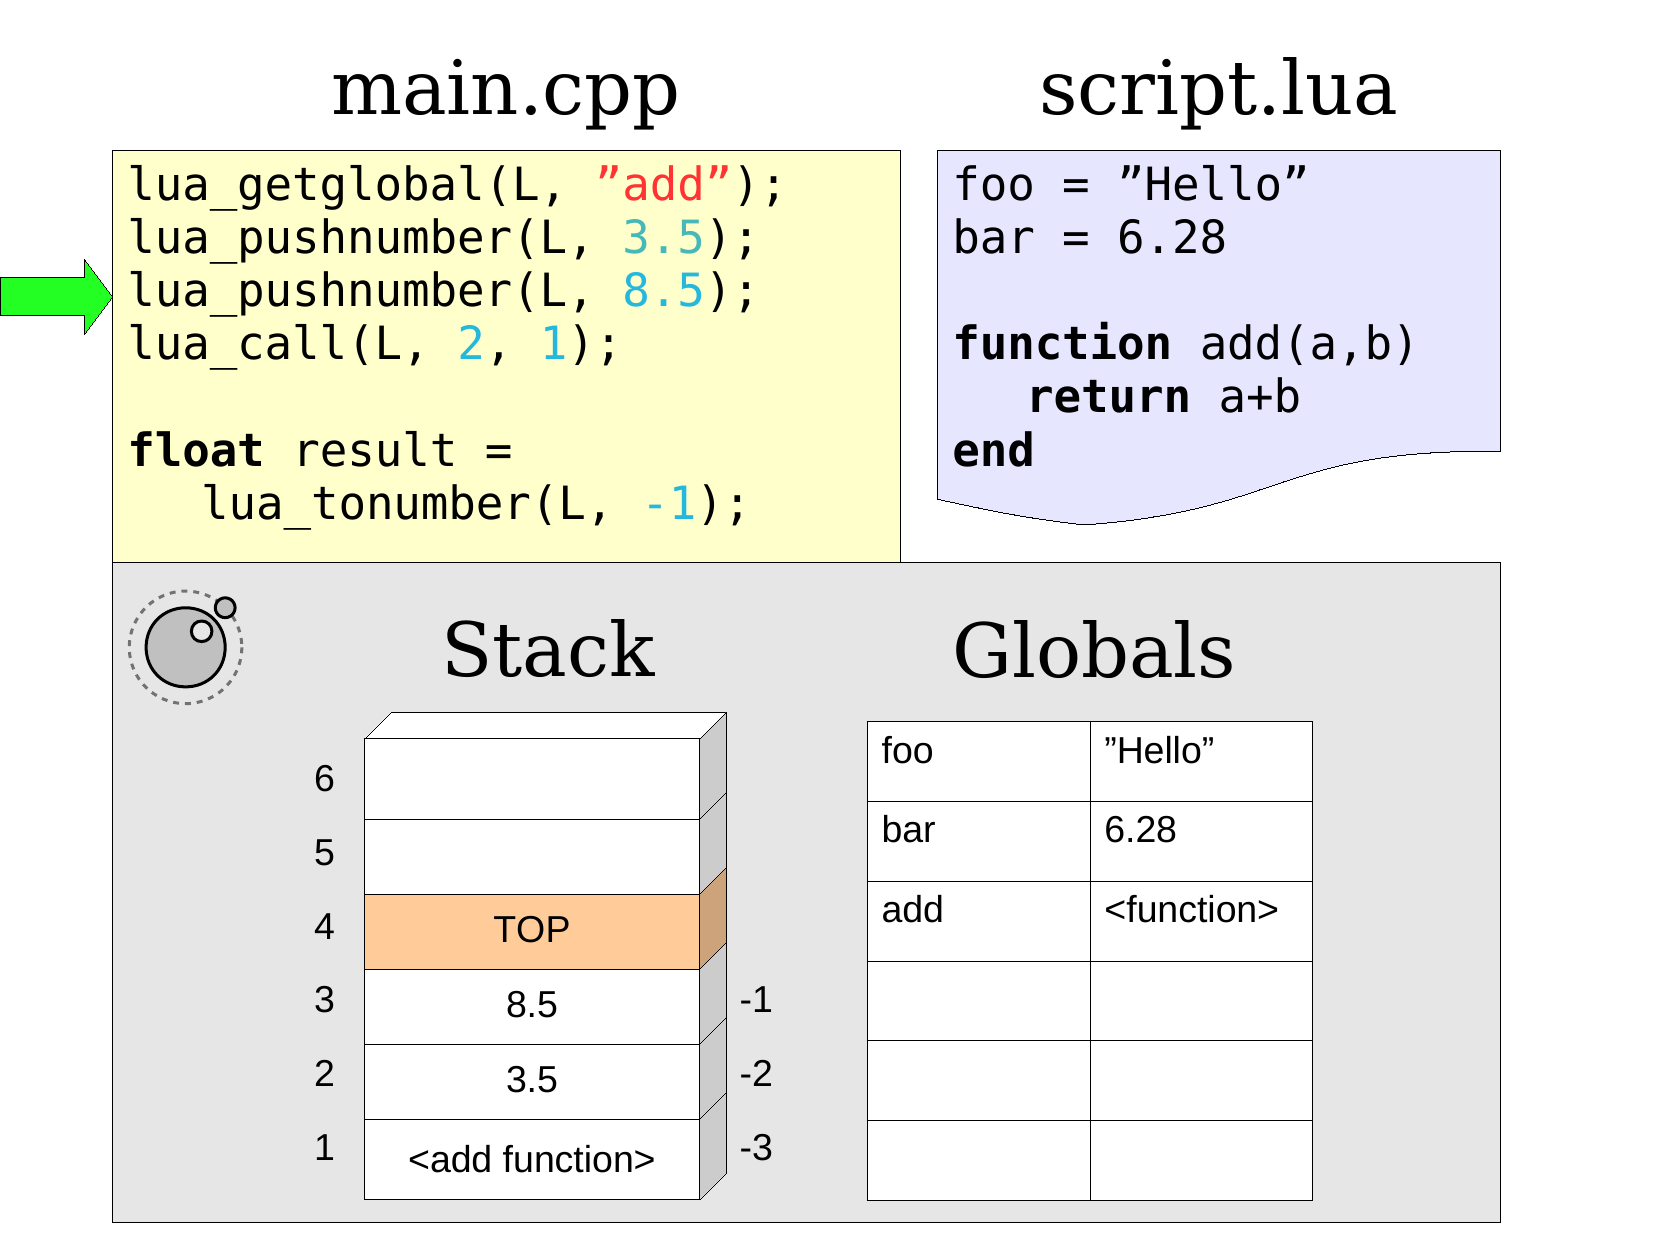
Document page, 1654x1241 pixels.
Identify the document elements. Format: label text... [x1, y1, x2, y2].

table_cell -3 [709, 1119, 787, 1192]
table_header [727, 751, 787, 824]
table_cell [868, 1041, 1090, 1120]
table_cell add [868, 882, 1090, 961]
table_cell [727, 825, 787, 897]
table_cell [868, 1121, 1090, 1200]
table_cell 6.28 [1091, 802, 1312, 881]
text_box 8.5 [364, 970, 699, 1045]
text_box [0, 259, 113, 335]
table_cell -2 [727, 1046, 787, 1118]
text_box script.lua [937, 37, 1501, 140]
text_box lua_getglobal(L, ”add”); lua_pushnumber(L, 3.5); lua_pushnumber(L, 8.5); lua_call(L, 2, 1); float result = lua_tonumber(L, -1); [112, 150, 901, 563]
table_cell 3 [300, 972, 364, 1045]
text_box <add function> [364, 1120, 699, 1200]
table_cell [1091, 1121, 1312, 1200]
table_cell [727, 898, 787, 971]
table_cell 4 [300, 898, 364, 971]
text_box main.cpp [112, 37, 901, 140]
table_cell bar [868, 802, 1090, 881]
text_box [112, 562, 1501, 1223]
table_cell 1 [300, 1119, 364, 1192]
table_cell [868, 962, 1090, 1040]
table_cell <function> [1091, 882, 1312, 961]
text_box foo = ”Hello” bar = 6.28 function add(a,b) return a+b end [937, 150, 1501, 525]
text_box Globals [937, 600, 1252, 713]
table_cell [1091, 962, 1312, 1040]
table_cell 5 [300, 825, 364, 897]
text_box 3.5 [364, 1045, 699, 1120]
text_box Stack [426, 599, 670, 702]
table_cell [1091, 1041, 1312, 1120]
table_header ”Hello” [1091, 722, 1312, 801]
table_header 6 [300, 751, 364, 824]
table_header foo [868, 722, 1090, 801]
table_cell -1 [727, 972, 787, 1045]
text_box TOP [364, 895, 699, 970]
table_cell 2 [300, 1046, 364, 1118]
